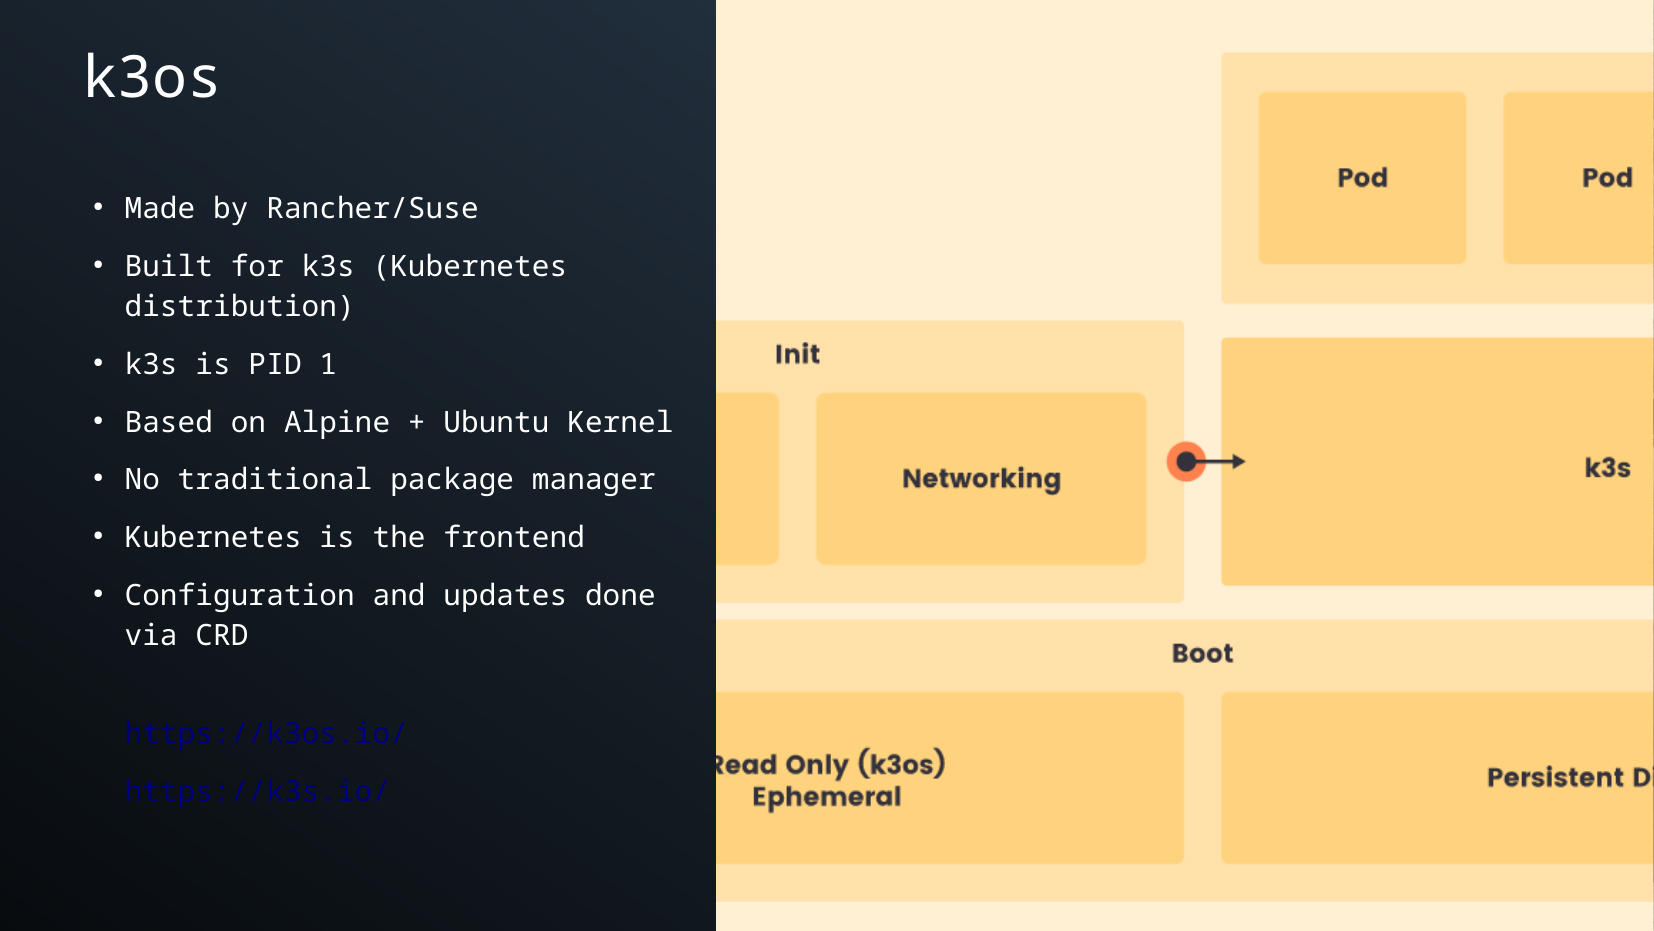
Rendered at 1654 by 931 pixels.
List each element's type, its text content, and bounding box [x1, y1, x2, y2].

list Made by Rancher/Suse Built for k3s (Kubernetes distribution) k3s is PID 1 Based on Alpine + Ubuntu Kernel No traditional package manager Kubernetes is the frontend Configuration and updates done via CRD https://k3os.io/ https://k3s.io/ [82, 187, 713, 826]
title k3os [82, 37, 716, 113]
picture [716, 0, 1654, 931]
